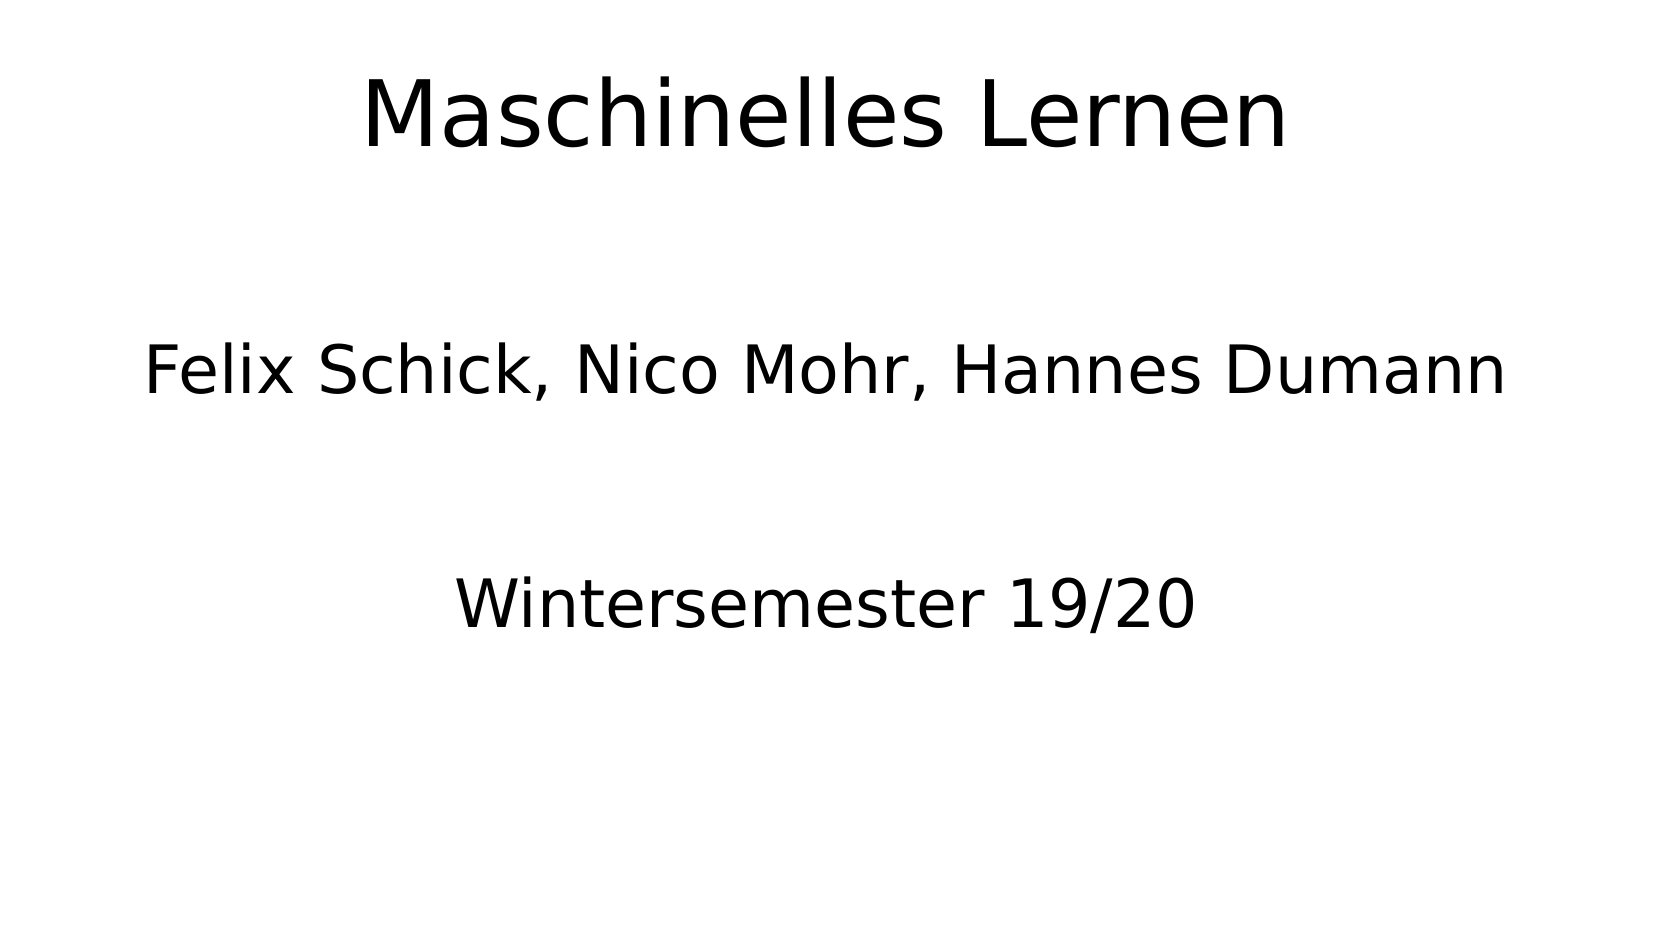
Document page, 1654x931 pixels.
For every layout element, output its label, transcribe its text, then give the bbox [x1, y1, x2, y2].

title Maschinelles Lernen [82, 37, 1571, 193]
subtitle Felix Schick, Nico Mohr, Hannes Dumann Wintersemester 19/20 [82, 217, 1571, 758]
